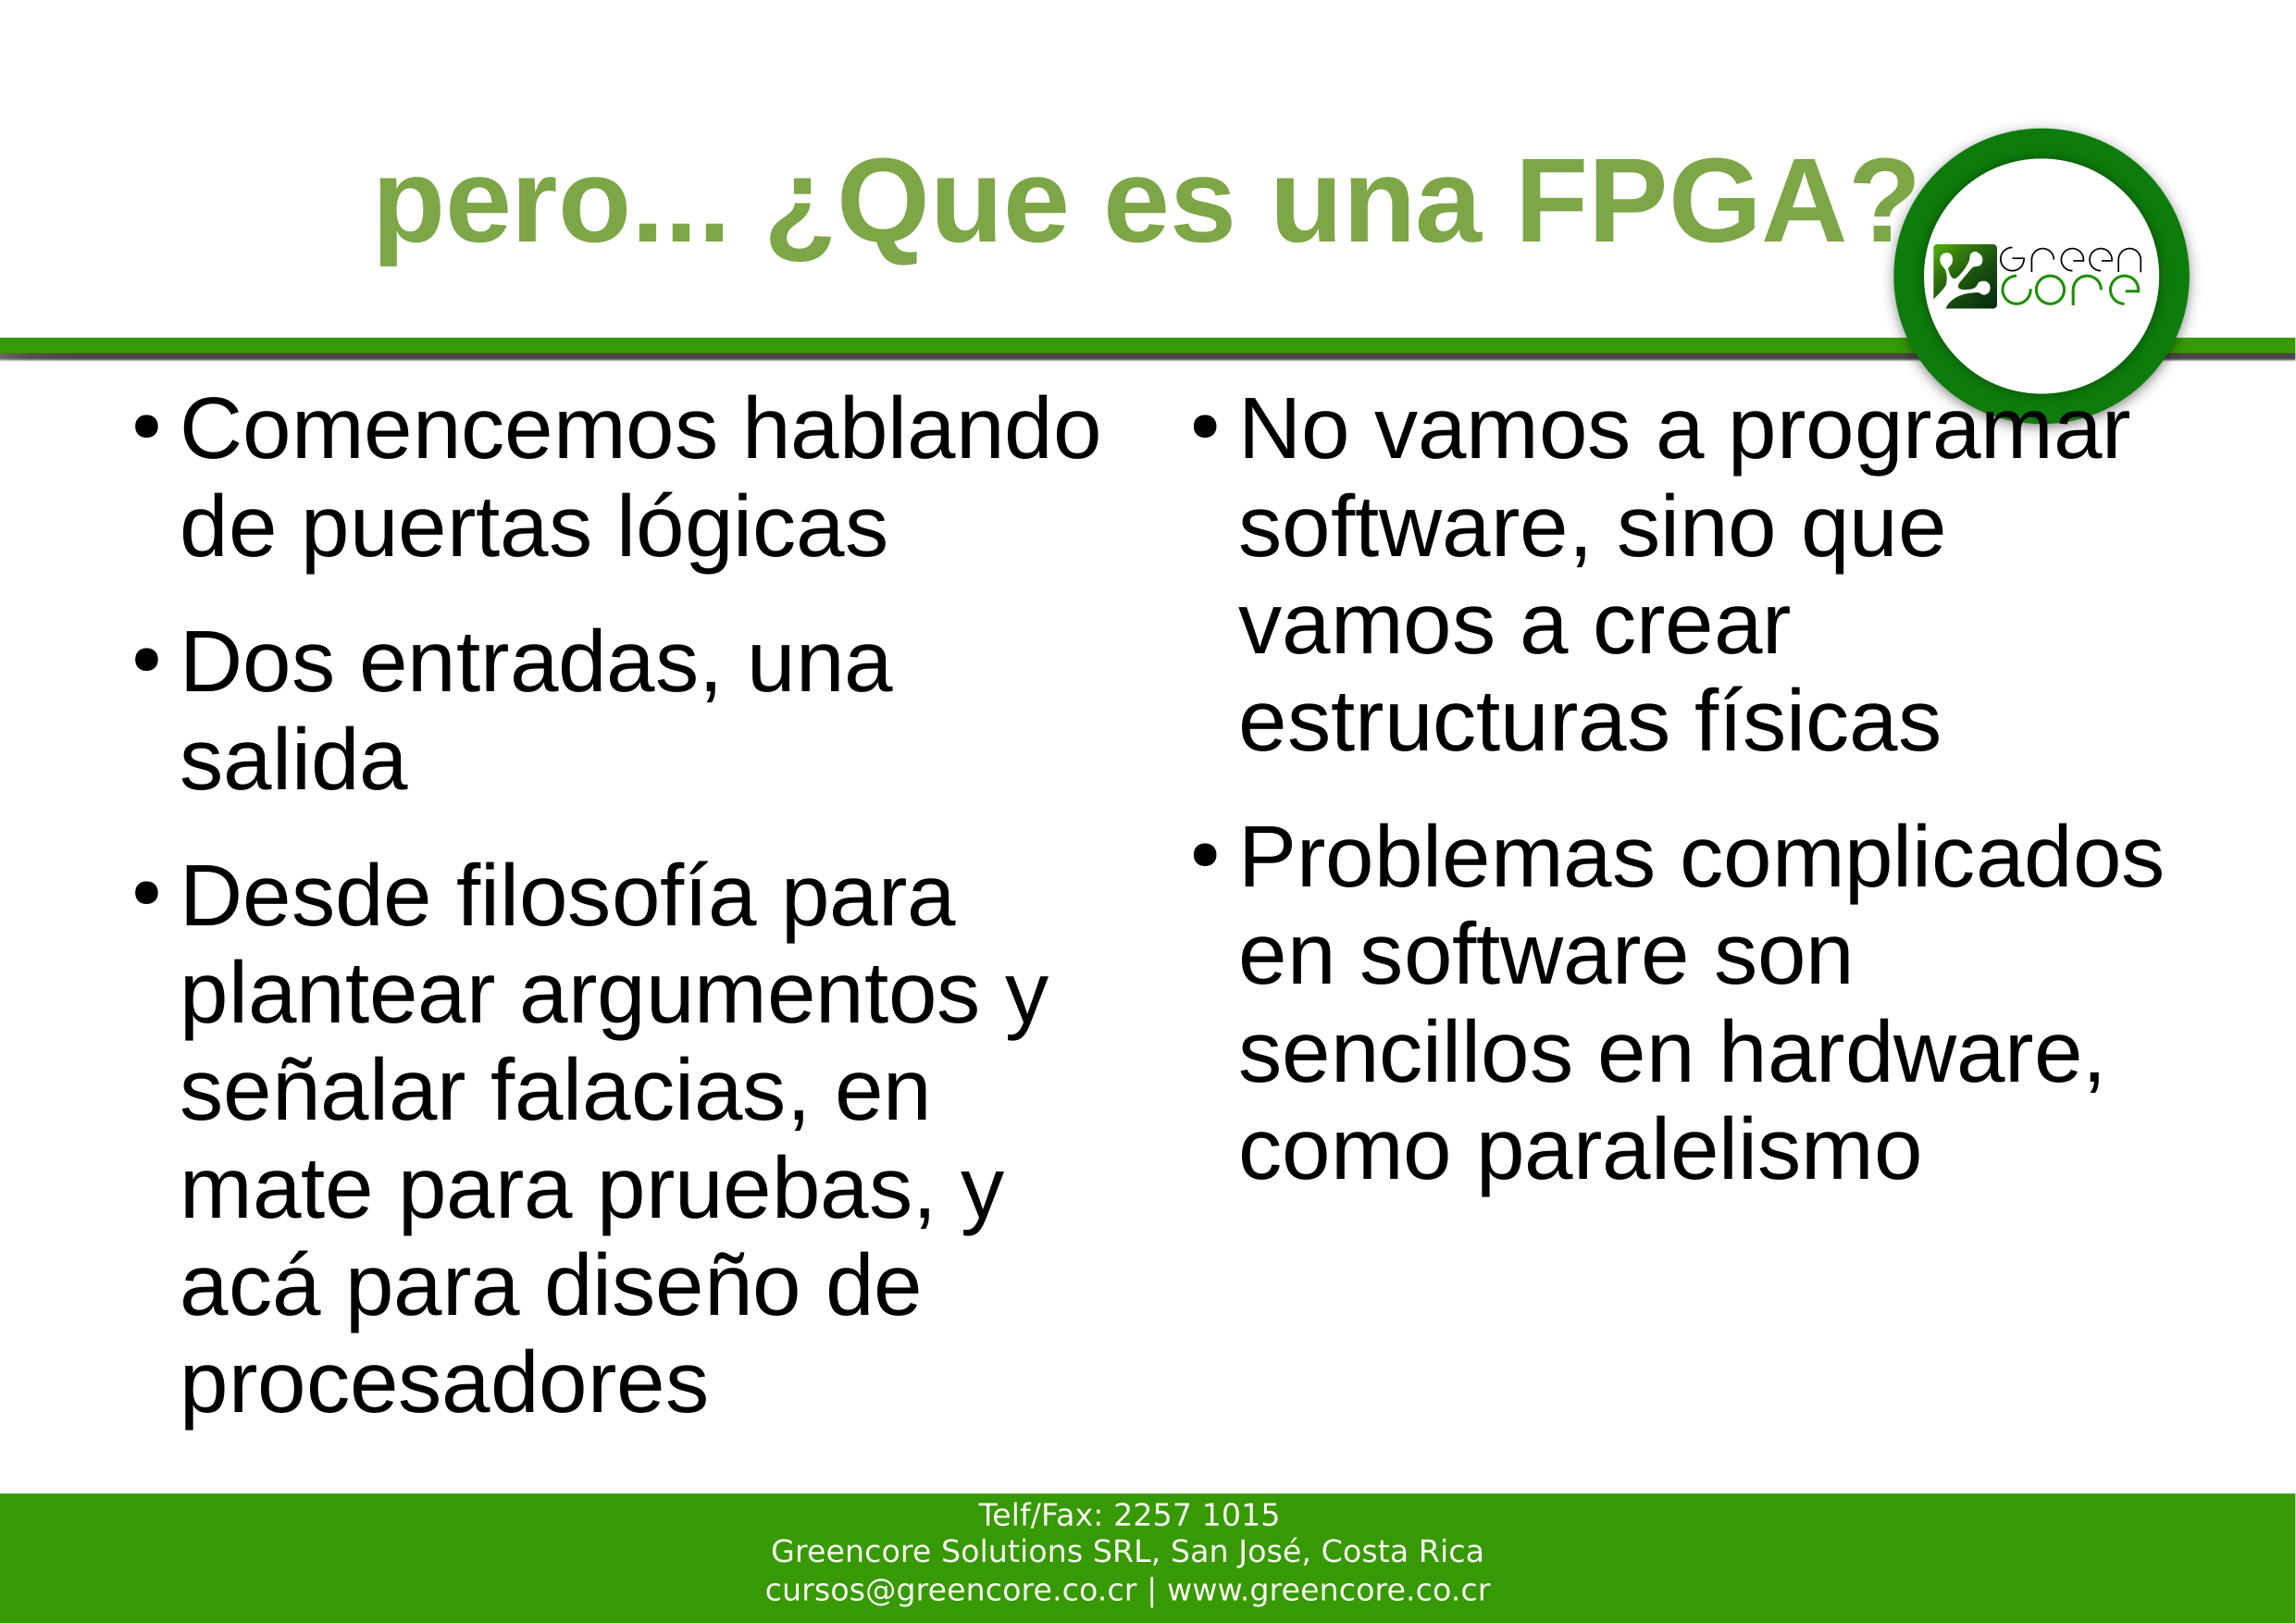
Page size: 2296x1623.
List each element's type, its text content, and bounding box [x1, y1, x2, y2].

picture [0, 0, 2296, 1623]
list Comencemos hablando de puertas lógicas Dos entradas, una salida Desde filosofía para plantear argumentos y señalar falacias, en mate para pruebas, y acá para diseño de procesadores [115, 379, 1123, 1429]
title pero... ¿Que es una FPGA? [115, 64, 2181, 336]
list No vamos a programar software, sino que vamos a crear estructuras físicas Problemas complicados en software son sencillos en hardware, como paralelismo [1173, 379, 2182, 1321]
